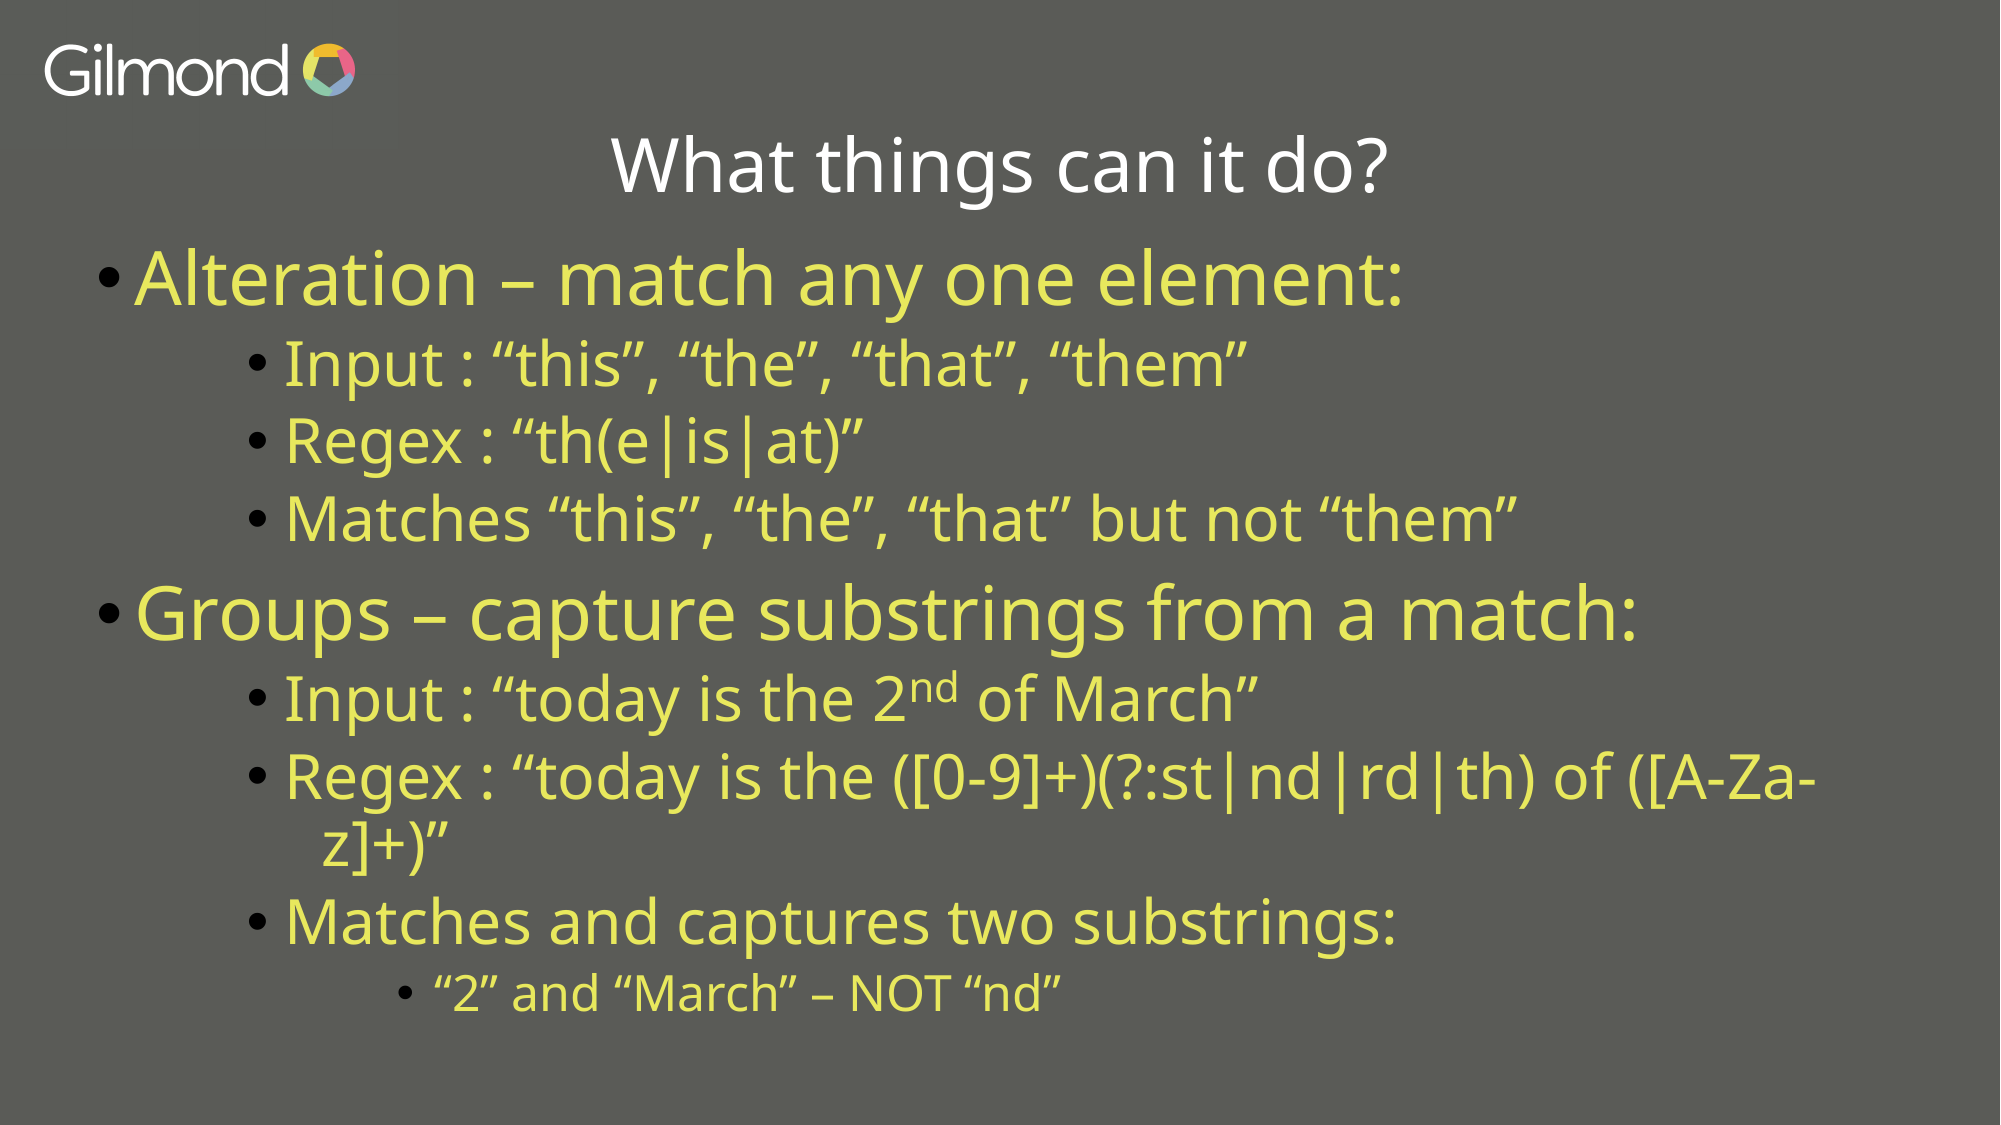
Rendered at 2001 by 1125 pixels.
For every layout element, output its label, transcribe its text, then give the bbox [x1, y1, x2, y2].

picture [0, 0, 399, 149]
list Alteration – match any one element: Input : “this”, “the”, “that”, “them” Regex : “th(e|is|at)” Matches “this”, “the”, “that” but not “them” Groups – capture substrings from a match: Input : “today is the 2nd of March” Regex : “today is the ([0-9]+)(?:st|nd|rd|th) of ([A-Za-z]+)” Matches and captures two substrings: “2” and “March” – NOT “nd” [81, 233, 1863, 1053]
title What things can it do? [137, 59, 1863, 233]
